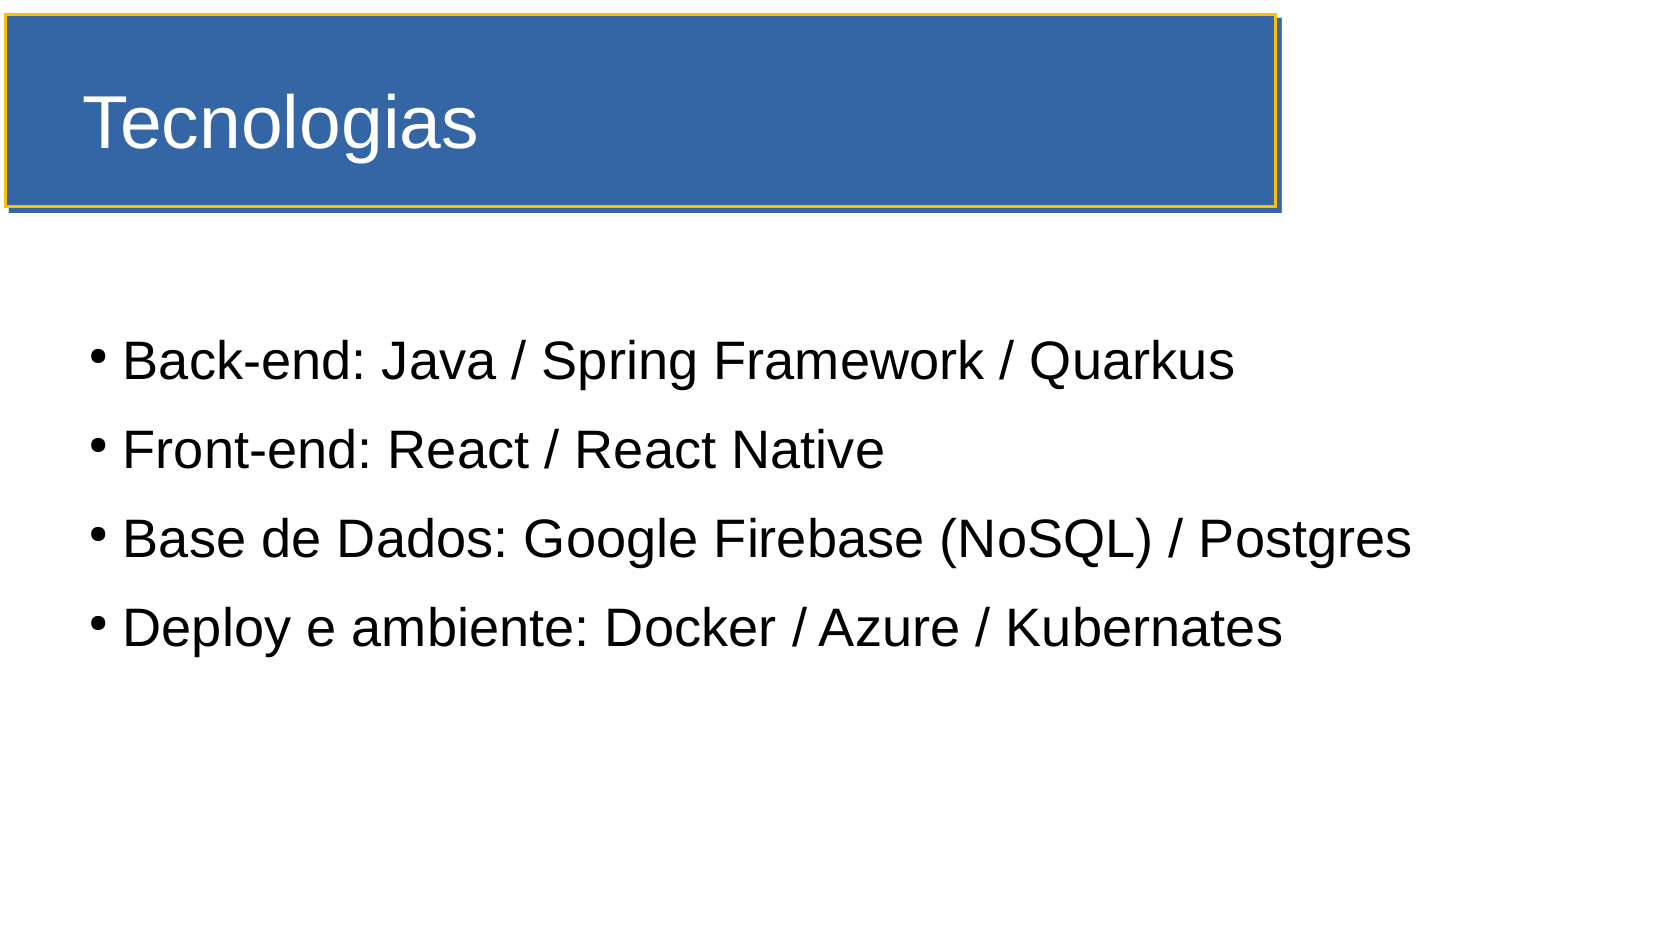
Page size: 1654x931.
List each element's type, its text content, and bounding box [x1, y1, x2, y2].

title Tecnologias [82, 44, 1235, 192]
list Back-end: Java / Spring Framework / Quarkus Front-end: React / React Native Base de Dados: Google Firebase (NoSQL) / Postgres Deploy e ambiente: Docker / Azure / Kubernates [88, 236, 1565, 916]
